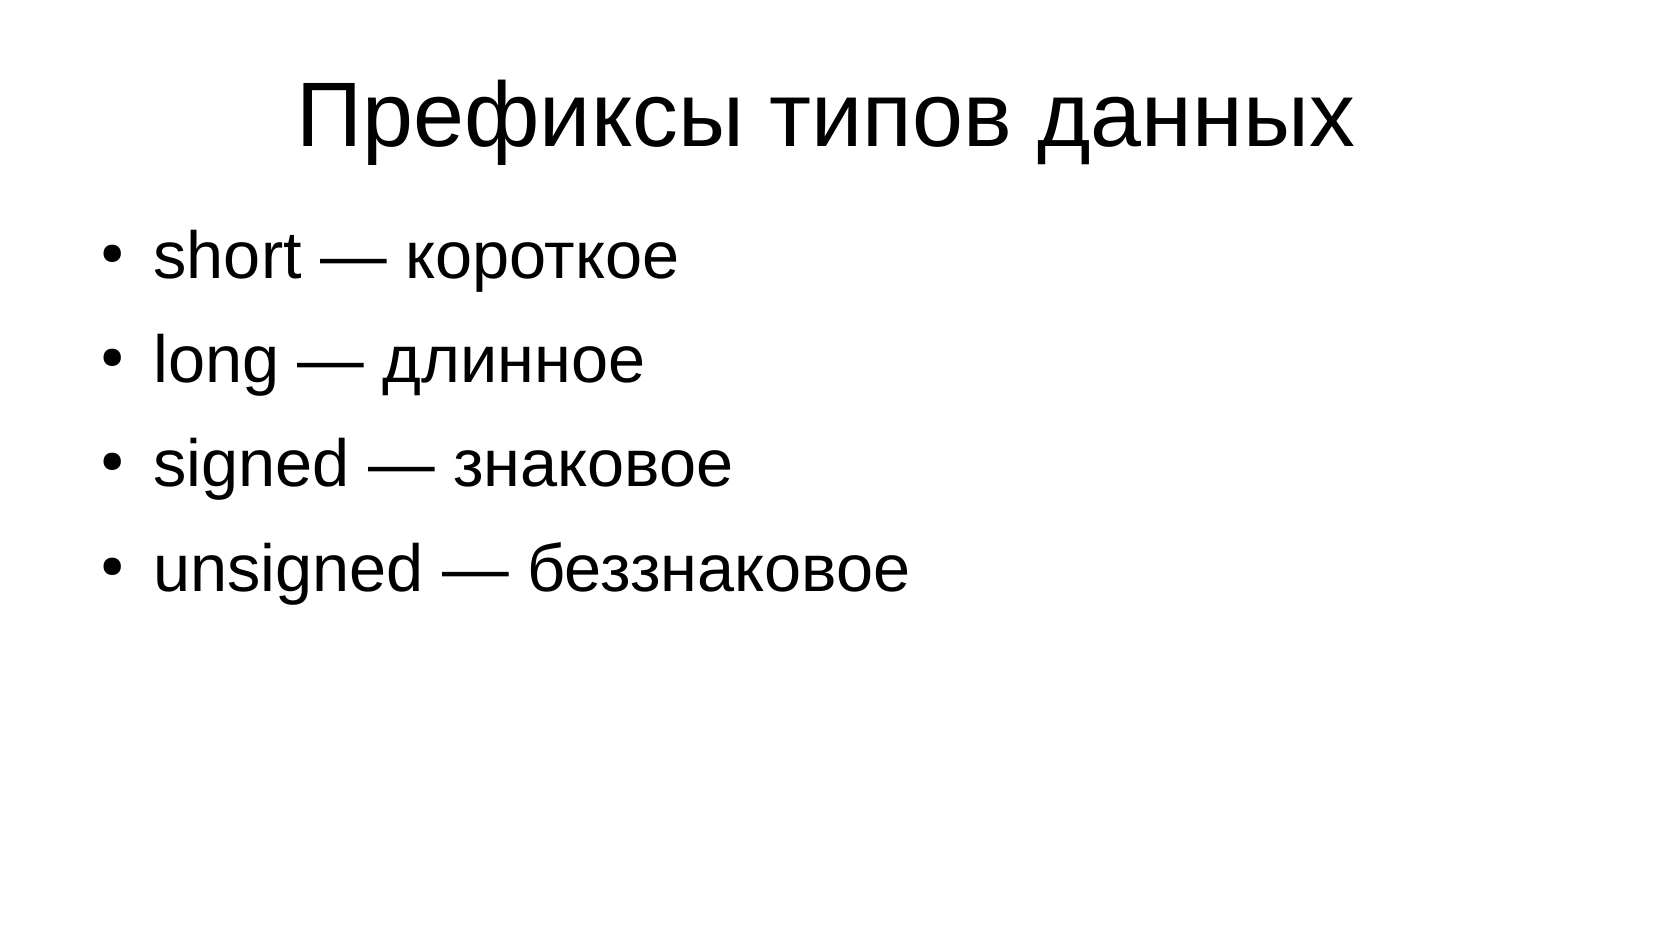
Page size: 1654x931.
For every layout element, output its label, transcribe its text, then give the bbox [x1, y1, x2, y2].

list short — короткое long — длинное signed — знаковое unsigned — беззнаковое [82, 217, 1571, 758]
title Префиксы типов данных [82, 37, 1571, 193]
